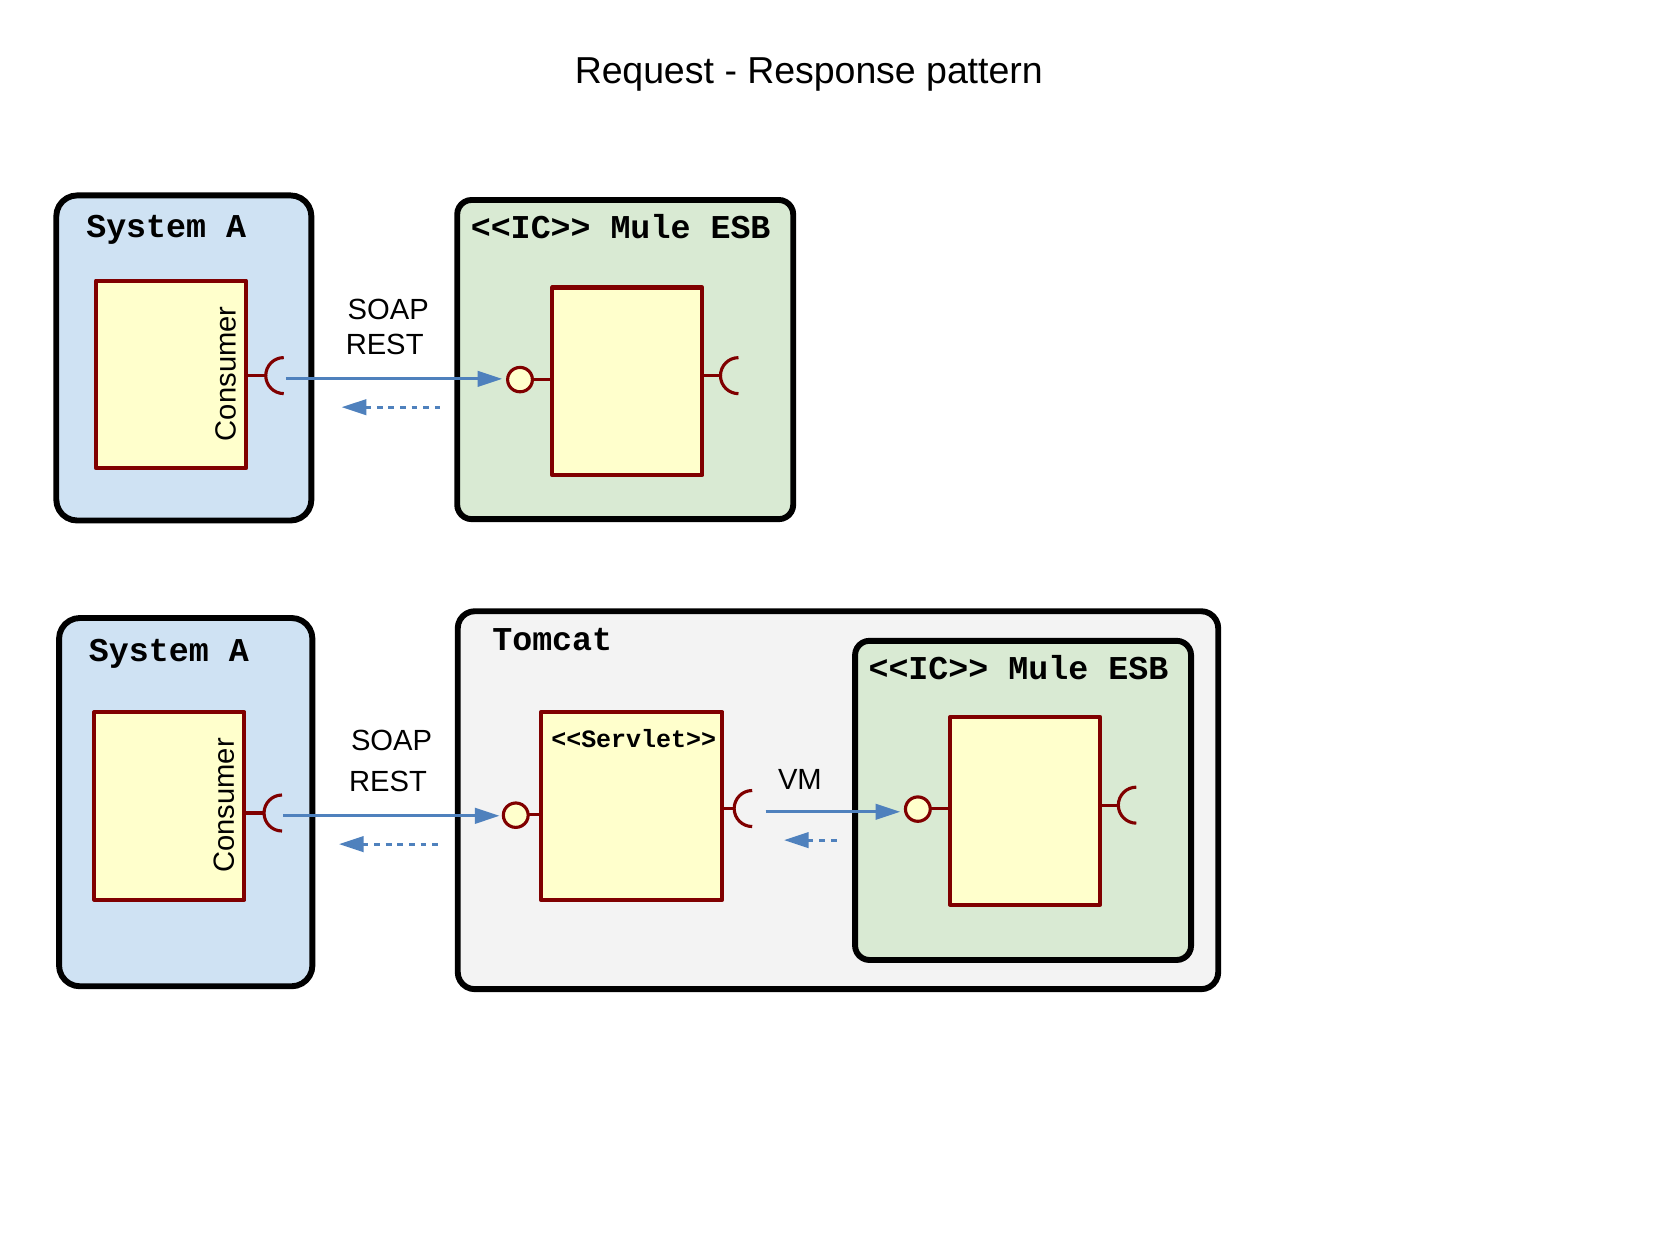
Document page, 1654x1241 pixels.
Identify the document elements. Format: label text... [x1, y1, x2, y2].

text_box [457, 266, 794, 520]
text_box [56, 195, 312, 521]
text_box System A [74, 625, 305, 700]
text_box Request - Response pattern [560, 42, 1059, 485]
text_box REST [334, 757, 442, 805]
text_box [462, 199, 788, 203]
text_box SOAP [333, 285, 444, 334]
text_box <<IC>> Mule ESB [456, 203, 861, 266]
text_box [457, 611, 1219, 990]
text_box <<IC>> Mule ESB [853, 644, 1259, 707]
text_box VM [763, 755, 837, 803]
text_box SOAP [336, 716, 447, 765]
text_box System A [71, 202, 304, 268]
text_box <<Servlet>> [536, 718, 743, 772]
text_box [860, 640, 1186, 644]
text_box [59, 618, 313, 987]
text_box Consumer [198, 291, 250, 467]
text_box Tomcat [477, 615, 1204, 690]
text_box REST [331, 320, 439, 369]
text_box Consumer [197, 723, 248, 898]
